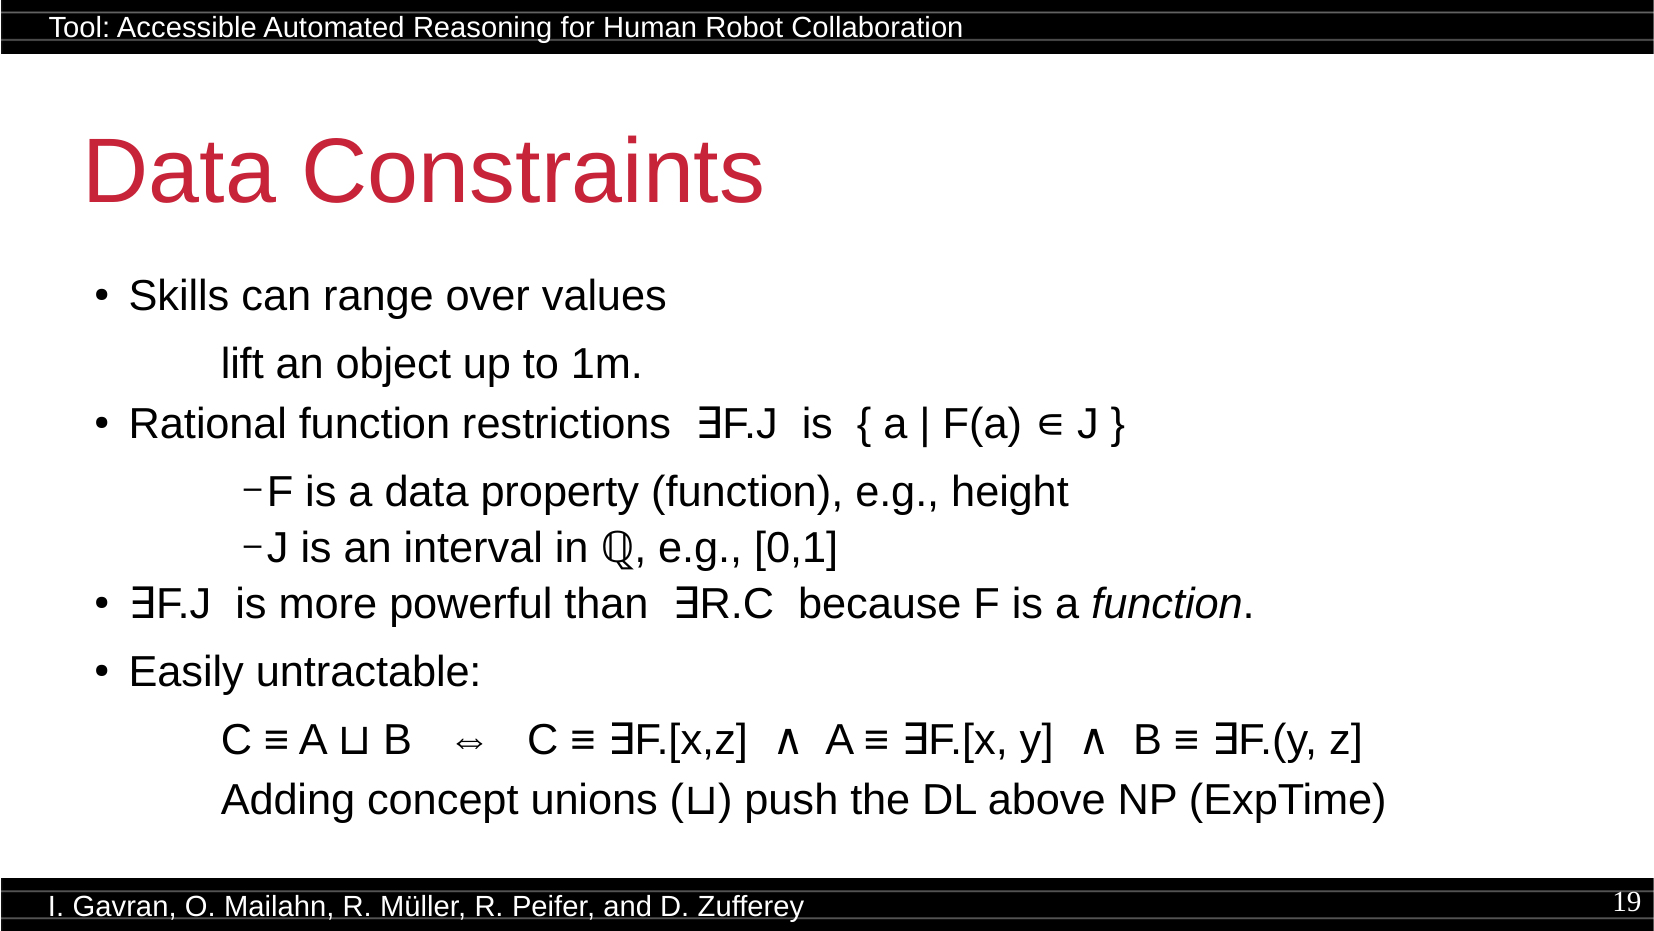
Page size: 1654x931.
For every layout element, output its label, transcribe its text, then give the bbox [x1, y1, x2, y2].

text_box I. Gavran, O. Mailahn, R. Müller, R. Peifer, and D. Zufferey [33, 882, 821, 931]
text_box Tool: Accessible Automated Reasoning for Human Robot Collaboration [33, 4, 980, 52]
picture [1, 878, 1654, 931]
title Data Constraints [82, 92, 1571, 249]
list Skills can range over values lift an object up to 1m. Rational function restrictions ∃F.J is { a | F(a) ∊ J } F is a data property (function), e.g., height J is an interval in ℚ, e.g., [0,1] ∃F.J is more powerful than ∃R.C because F is a function. Easily untractable: C ≡ A ⊔ B ⇔ C ≡ ∃F.[x,z] ∧ A ≡ ∃F.[x, y] ∧ B ≡ ∃F.(y, z] Adding concept unions (⊔) push the DL above NP (ExpTime) [82, 271, 1571, 826]
picture [1, 0, 1654, 54]
